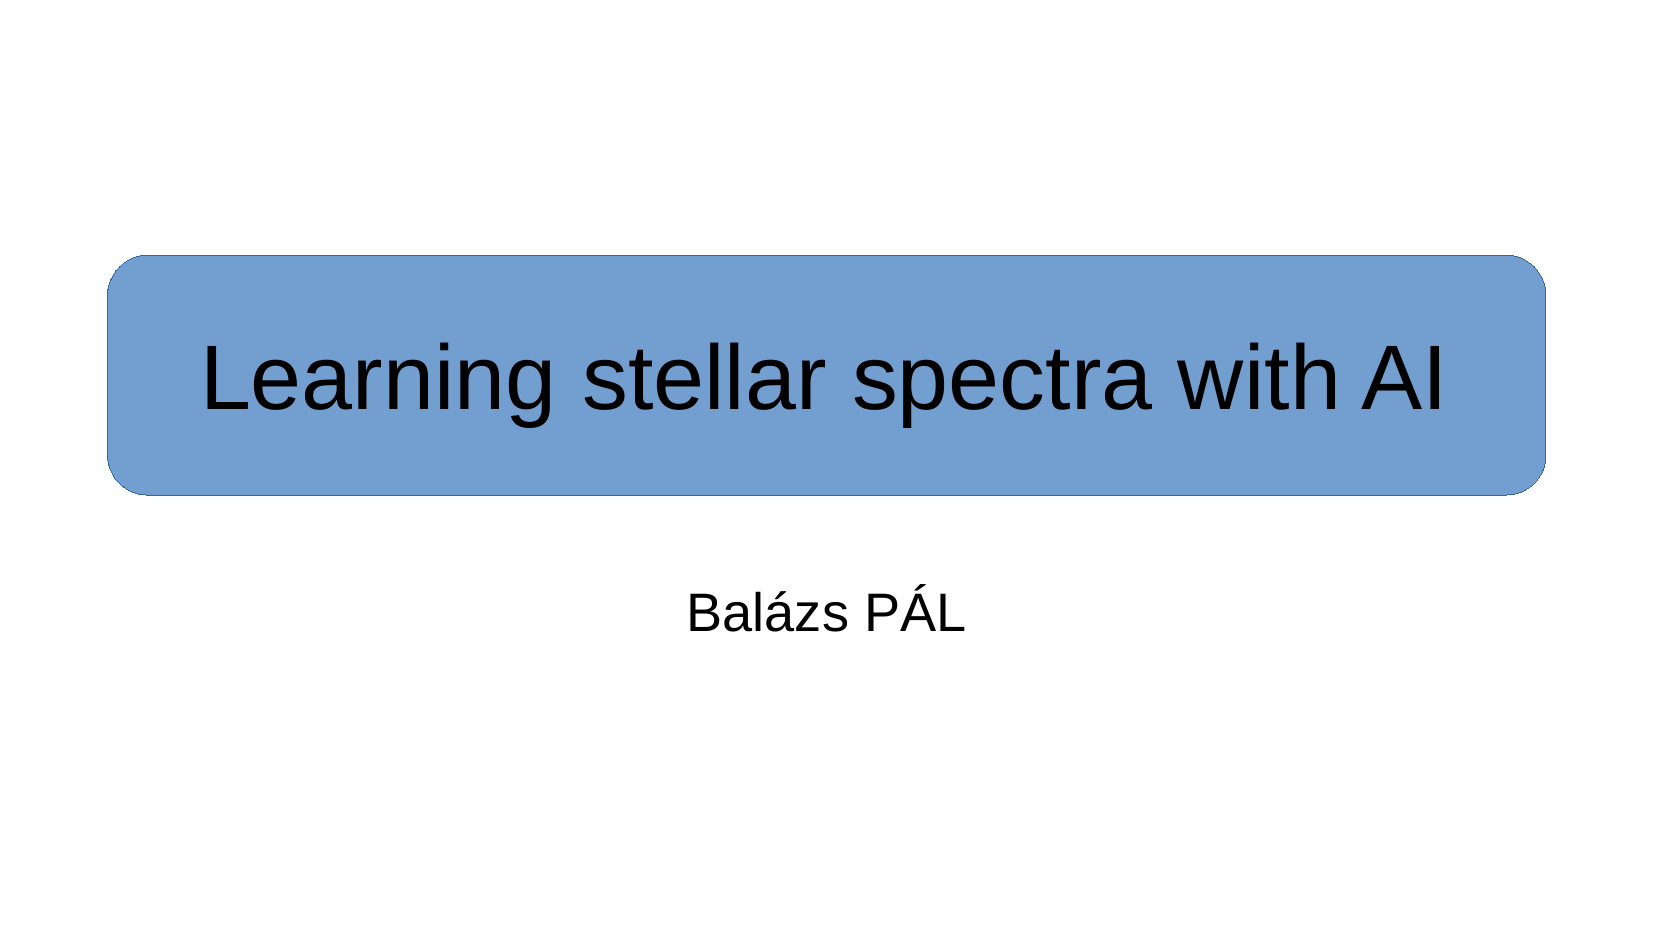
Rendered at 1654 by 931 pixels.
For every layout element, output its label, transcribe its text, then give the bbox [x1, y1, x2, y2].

text_box [107, 255, 1546, 450]
title Learning stellar spectra with AI [120, 275, 1531, 450]
subtitle Balázs PÁL [82, 450, 1571, 758]
